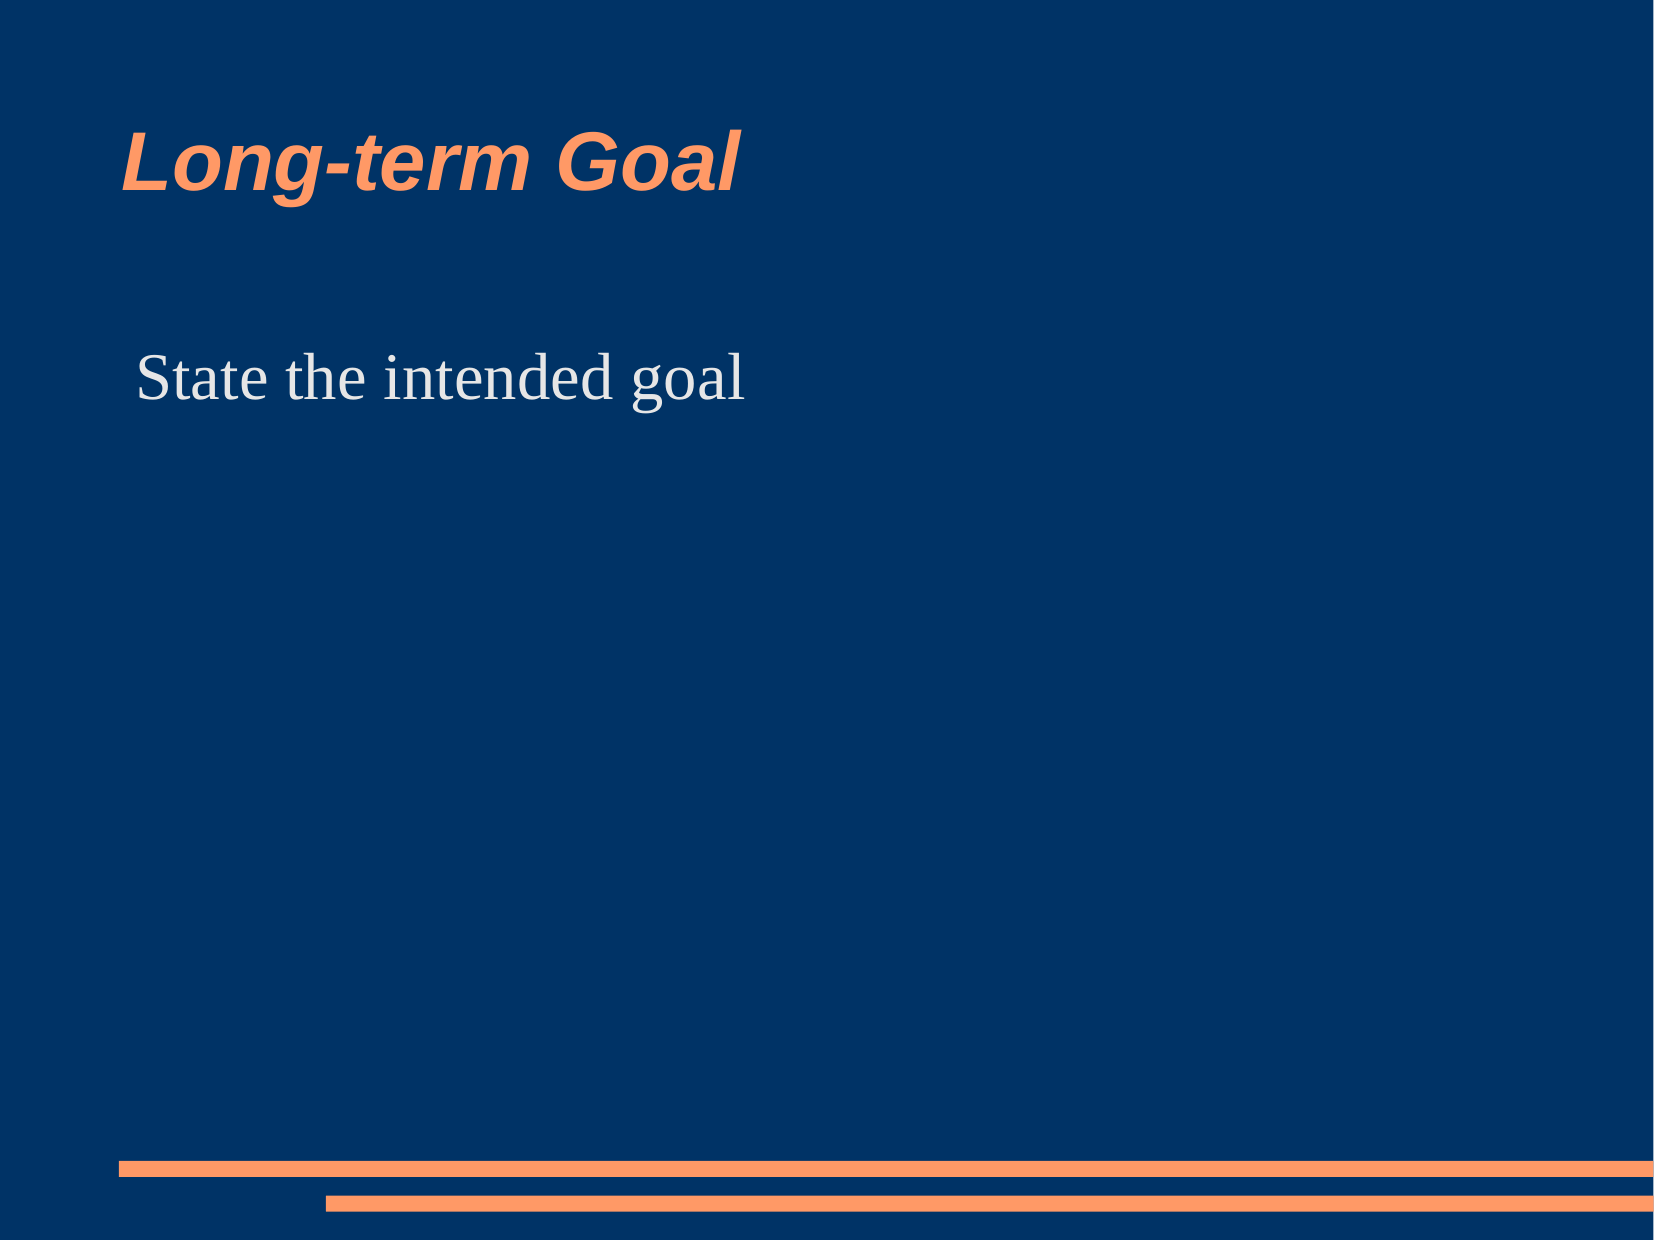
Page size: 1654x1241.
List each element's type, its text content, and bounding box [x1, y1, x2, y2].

list State the intended goal [121, 322, 1561, 1133]
title Long-term Goal [121, 46, 1534, 254]
